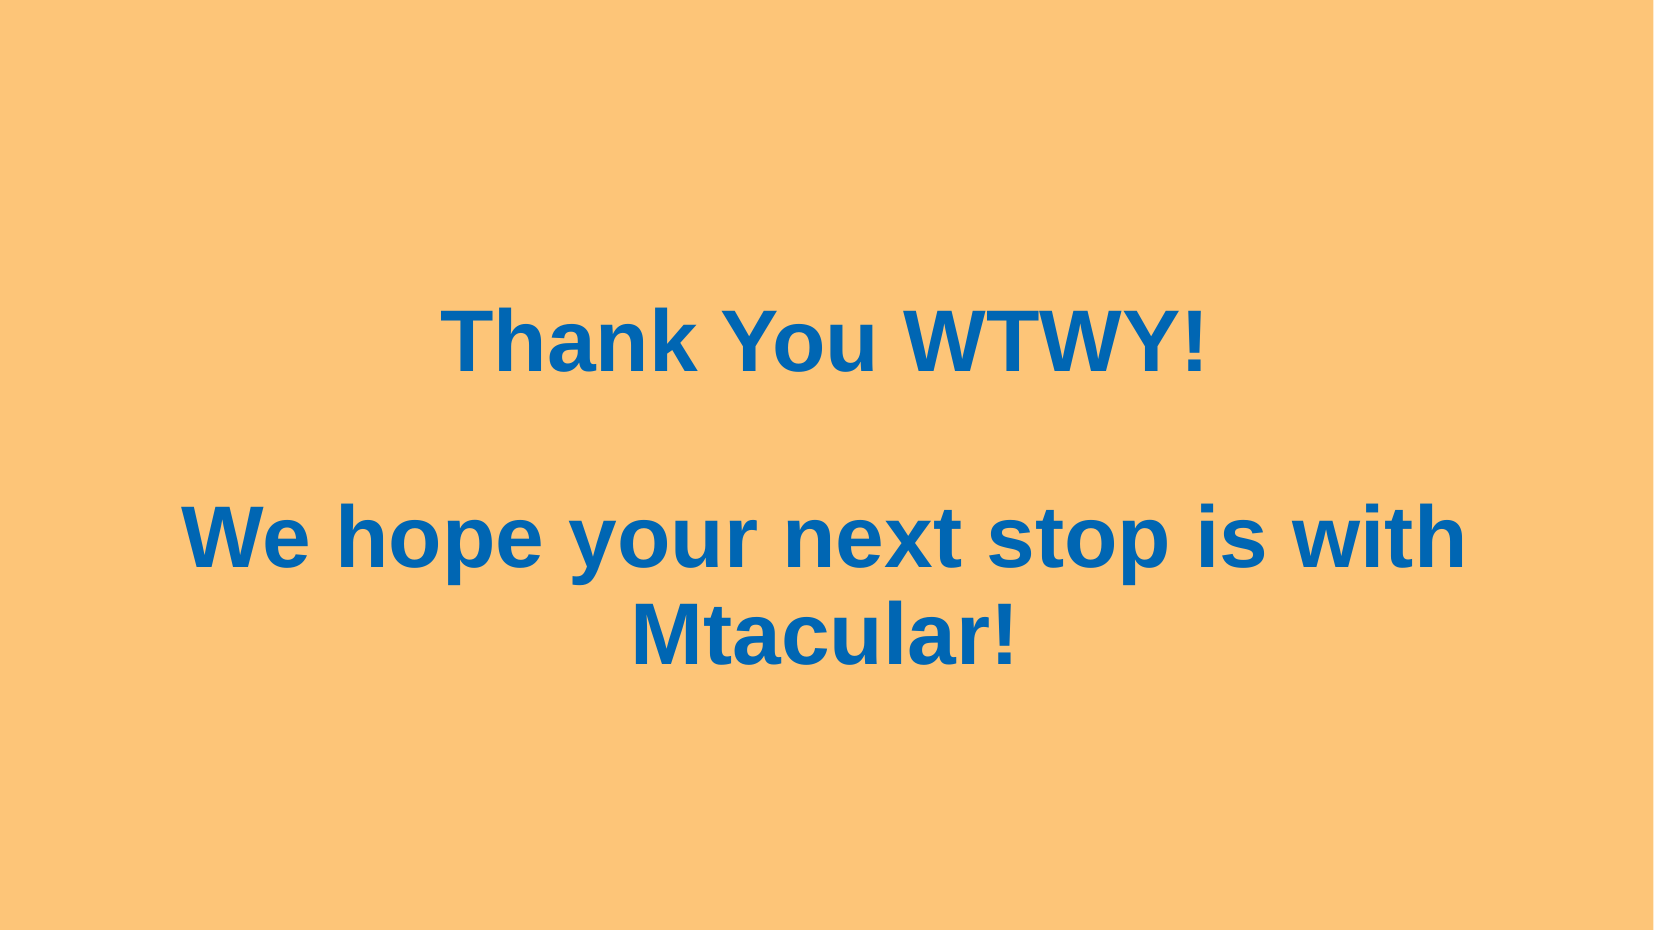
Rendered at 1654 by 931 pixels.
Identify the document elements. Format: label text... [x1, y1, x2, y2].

text_box Thank You WTWY! We hope your next stop is with Mtacular! [75, 285, 1576, 736]
